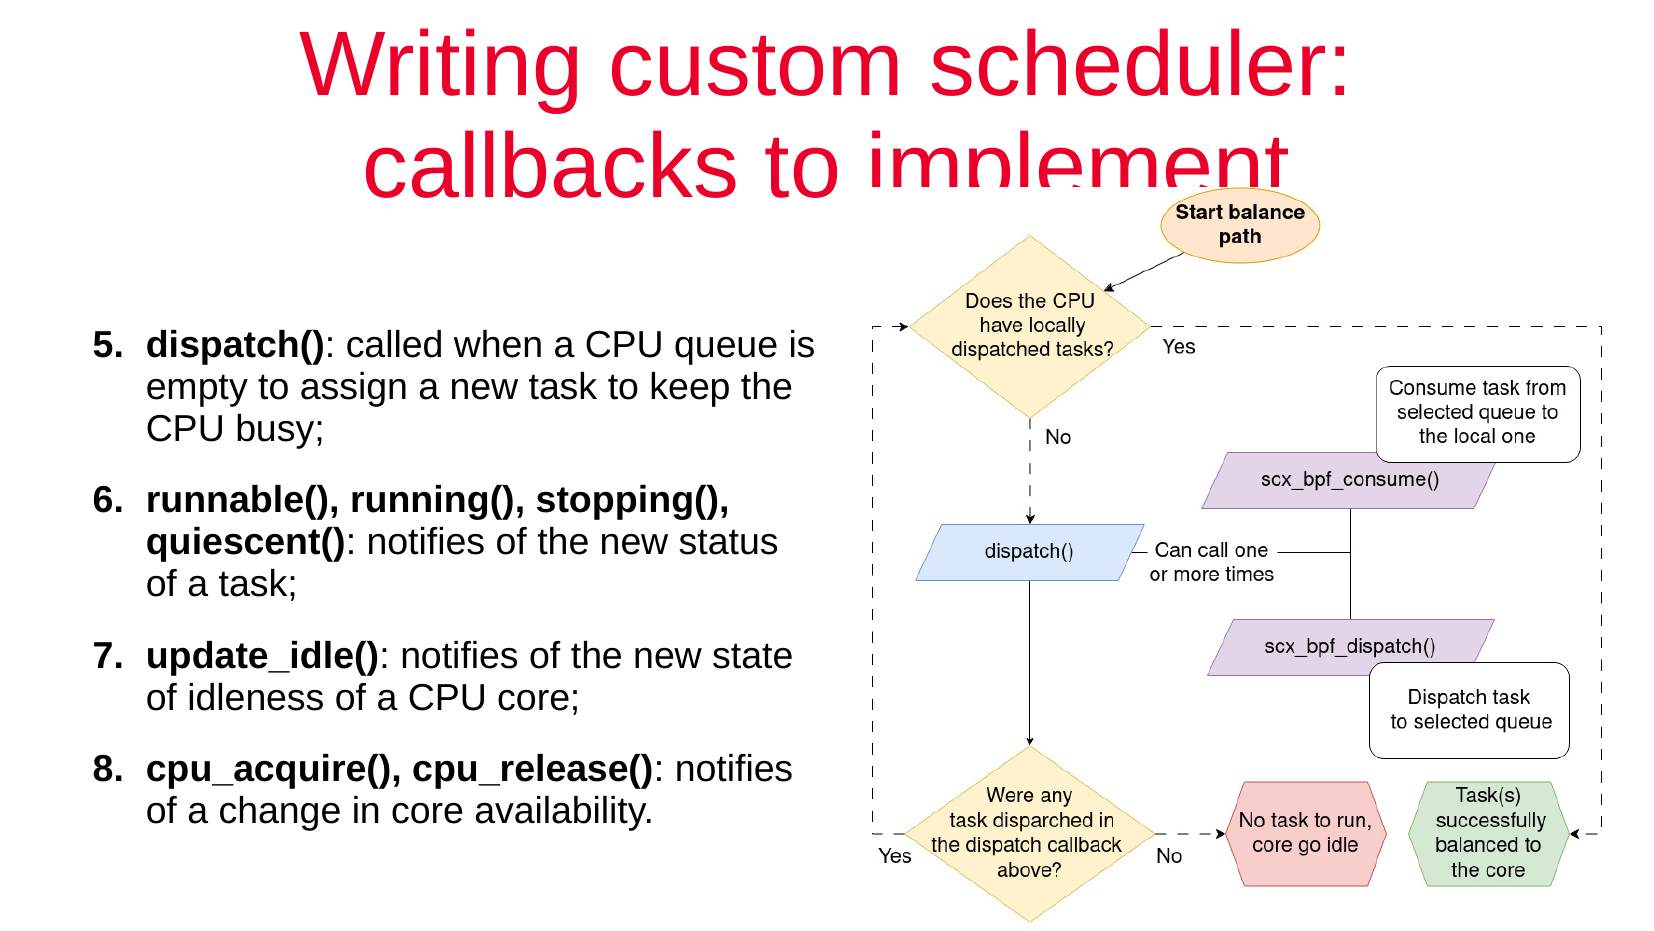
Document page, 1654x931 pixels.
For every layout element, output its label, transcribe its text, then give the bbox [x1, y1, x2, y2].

title Writing custom scheduler: callbacks to implement [82, 22, 1571, 207]
list dispatch(): called when a CPU queue is empty to assign a new task to keep the CPU busy; runnable(), running(), stopping(), quiescent(): notifies of the new status of a task; update_idle(): notifies of the new state of idleness of a CPU core; cpu_acquire(), cpu_release(): notifies of a change in core availability. [75, 323, 818, 788]
picture [862, 187, 1613, 923]
